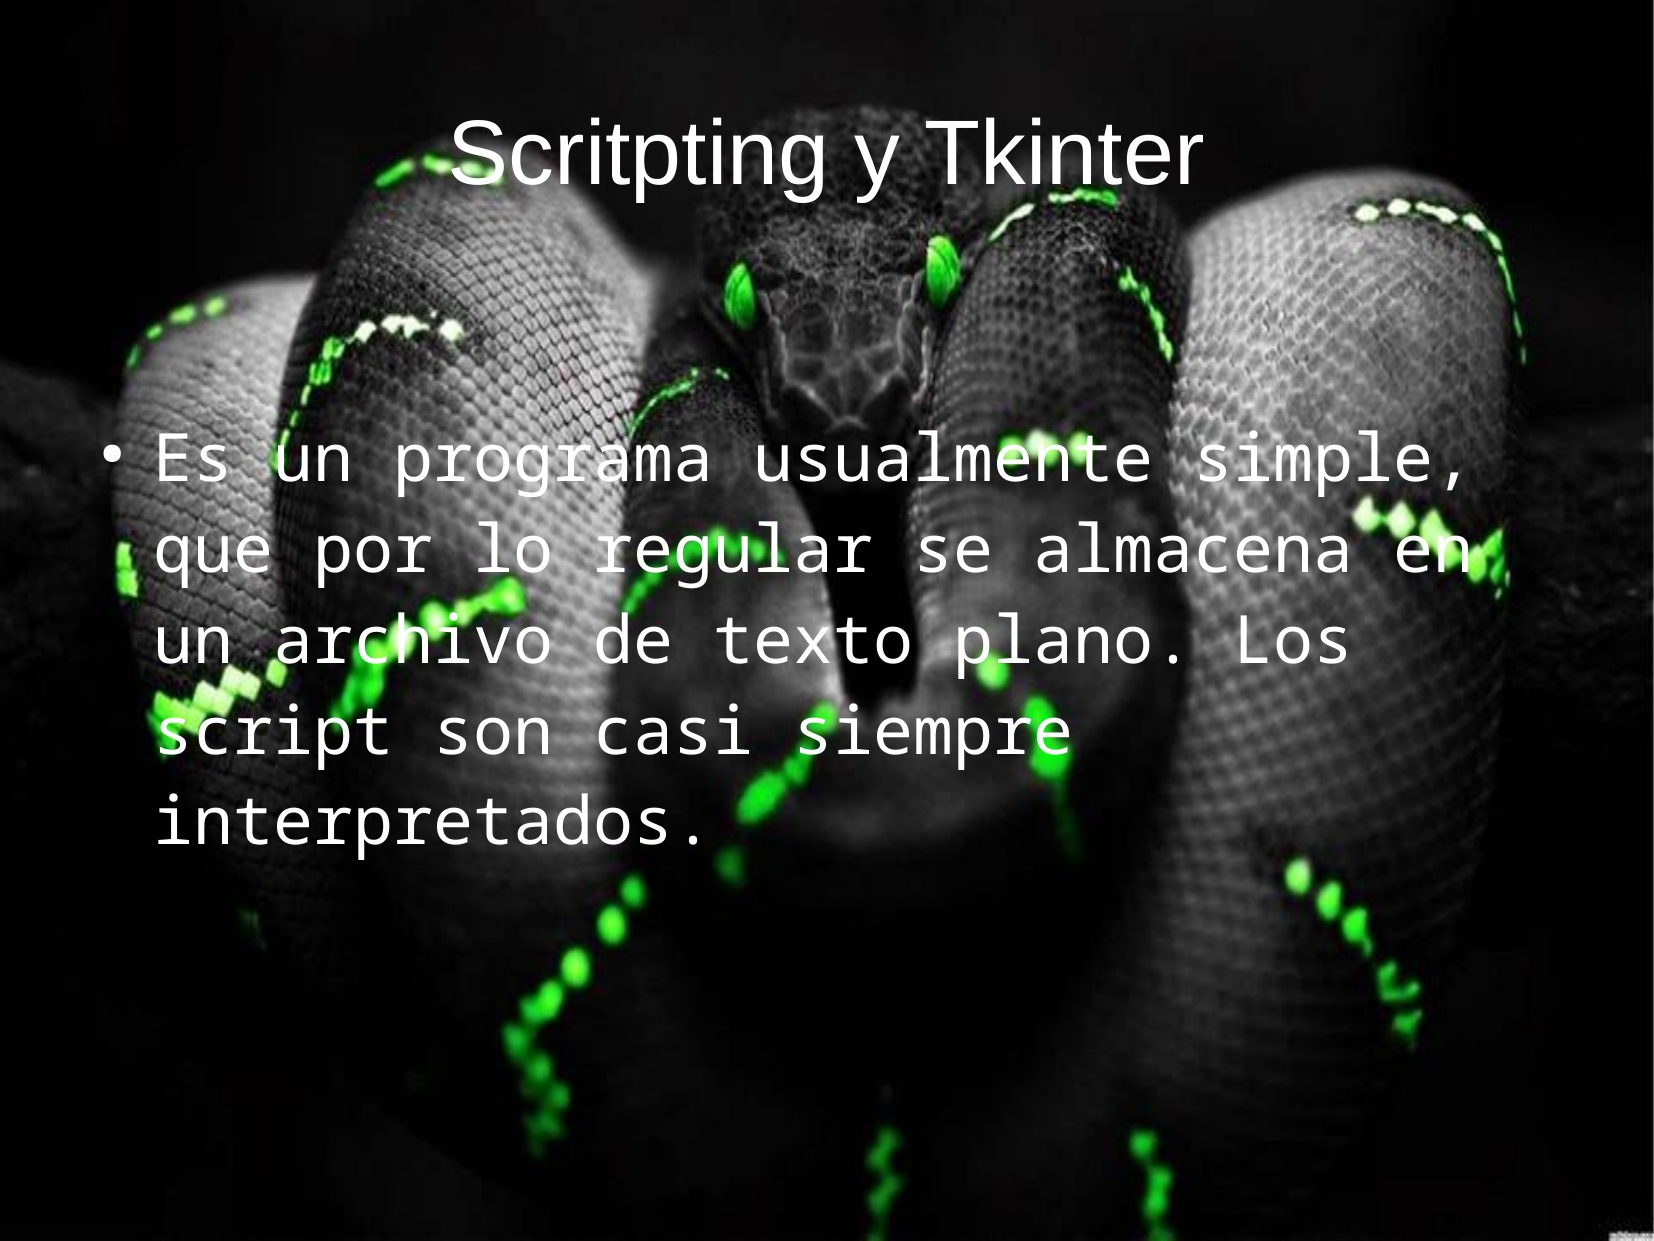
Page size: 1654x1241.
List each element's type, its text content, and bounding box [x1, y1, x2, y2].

list Es un programa usualmente simple, que por lo regular se almacena en un archivo de texto plano. Los script son casi siempre interpretados. [82, 290, 1571, 1010]
title Scritpting y Tkinter [82, 49, 1571, 257]
picture [0, 0, 1654, 1241]
